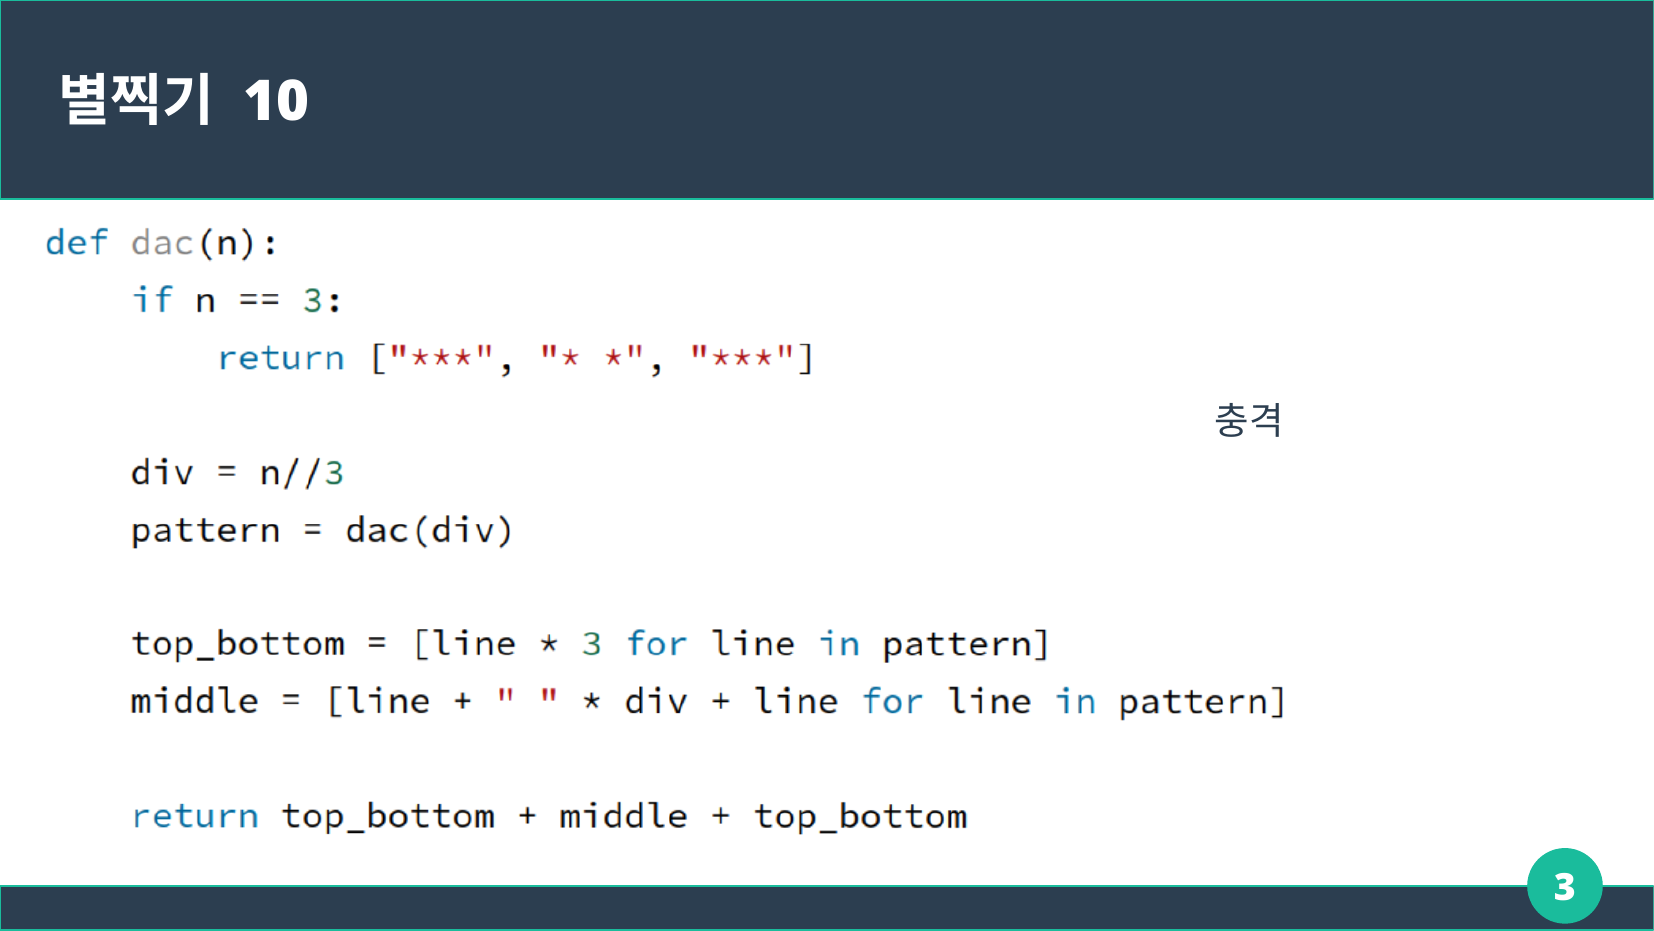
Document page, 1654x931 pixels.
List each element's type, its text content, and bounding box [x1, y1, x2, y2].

picture [37, 215, 1313, 863]
text_box 충격 [1200, 383, 1299, 453]
title 별찍기 10 [59, 37, 1595, 155]
